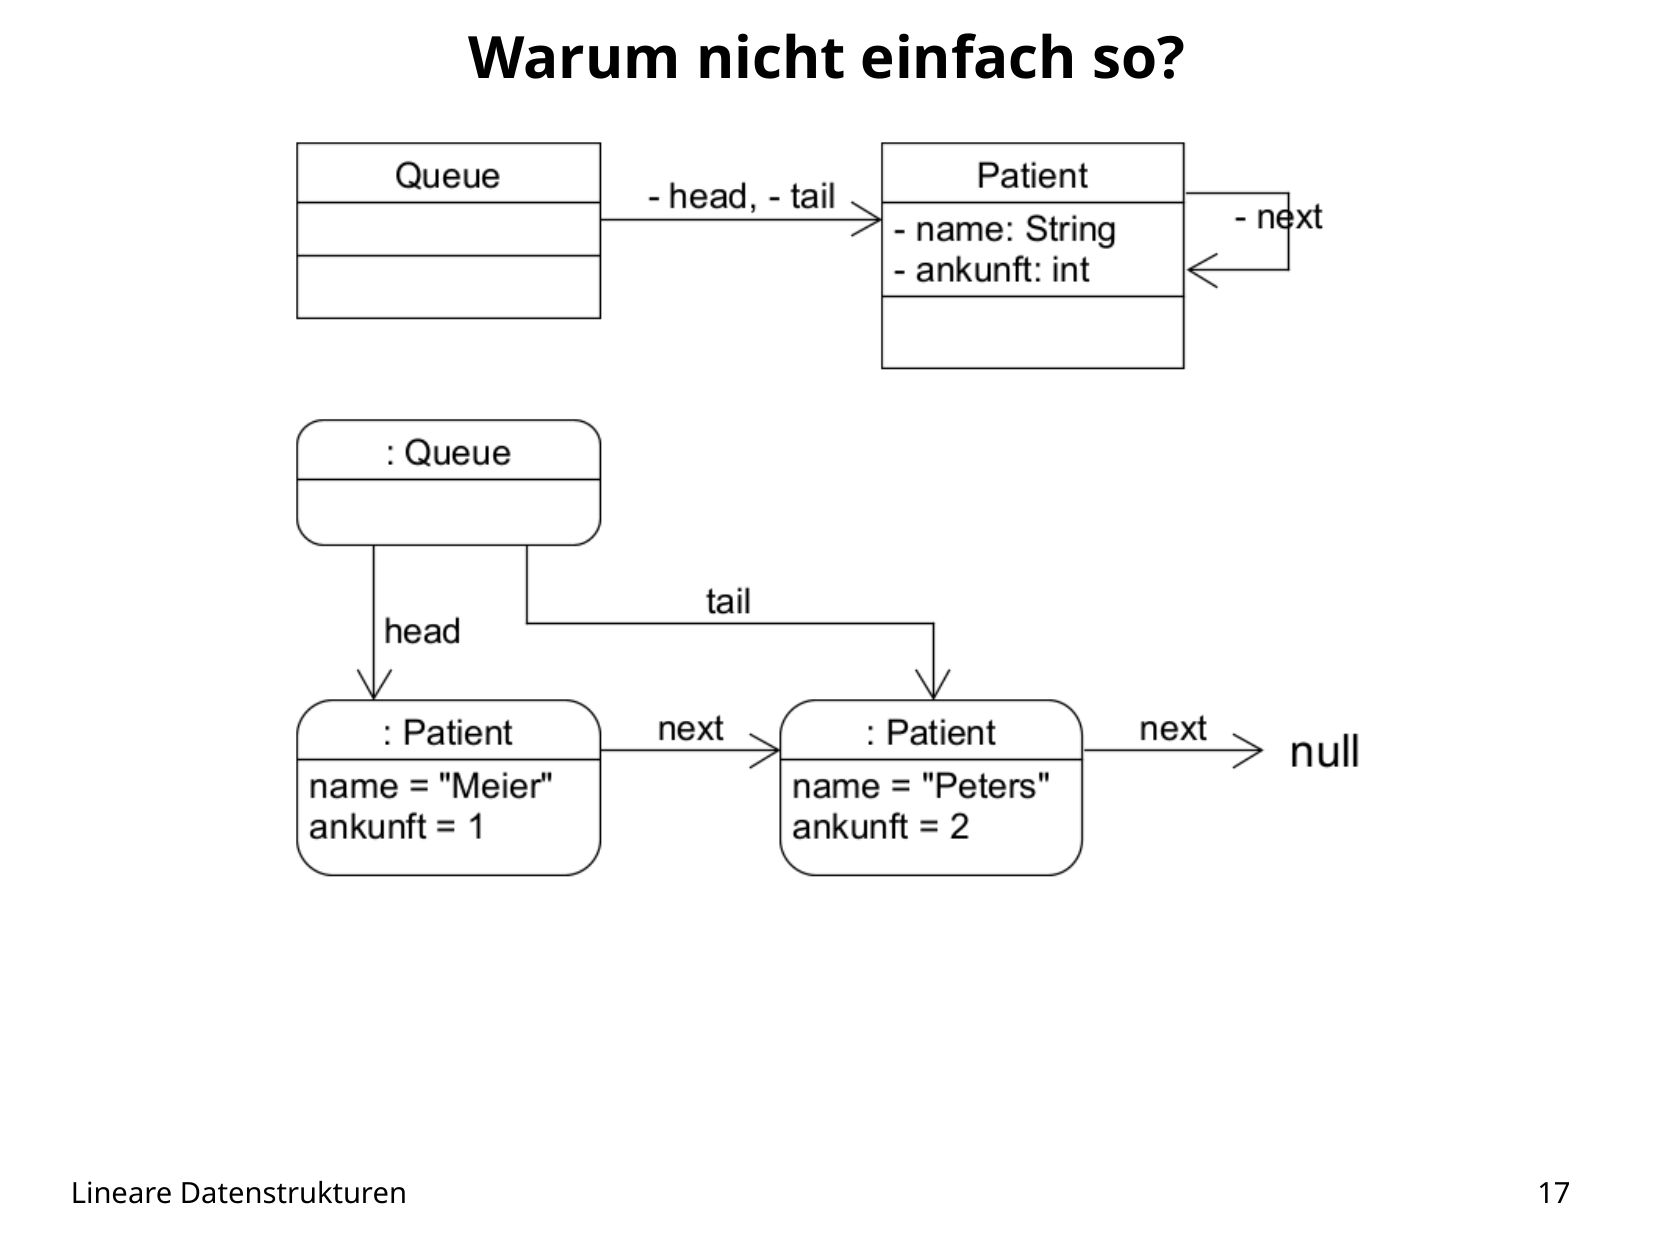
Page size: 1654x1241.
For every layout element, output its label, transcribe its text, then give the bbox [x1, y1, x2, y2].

title Warum nicht einfach so? [0, 5, 1654, 107]
picture [295, 141, 1360, 878]
